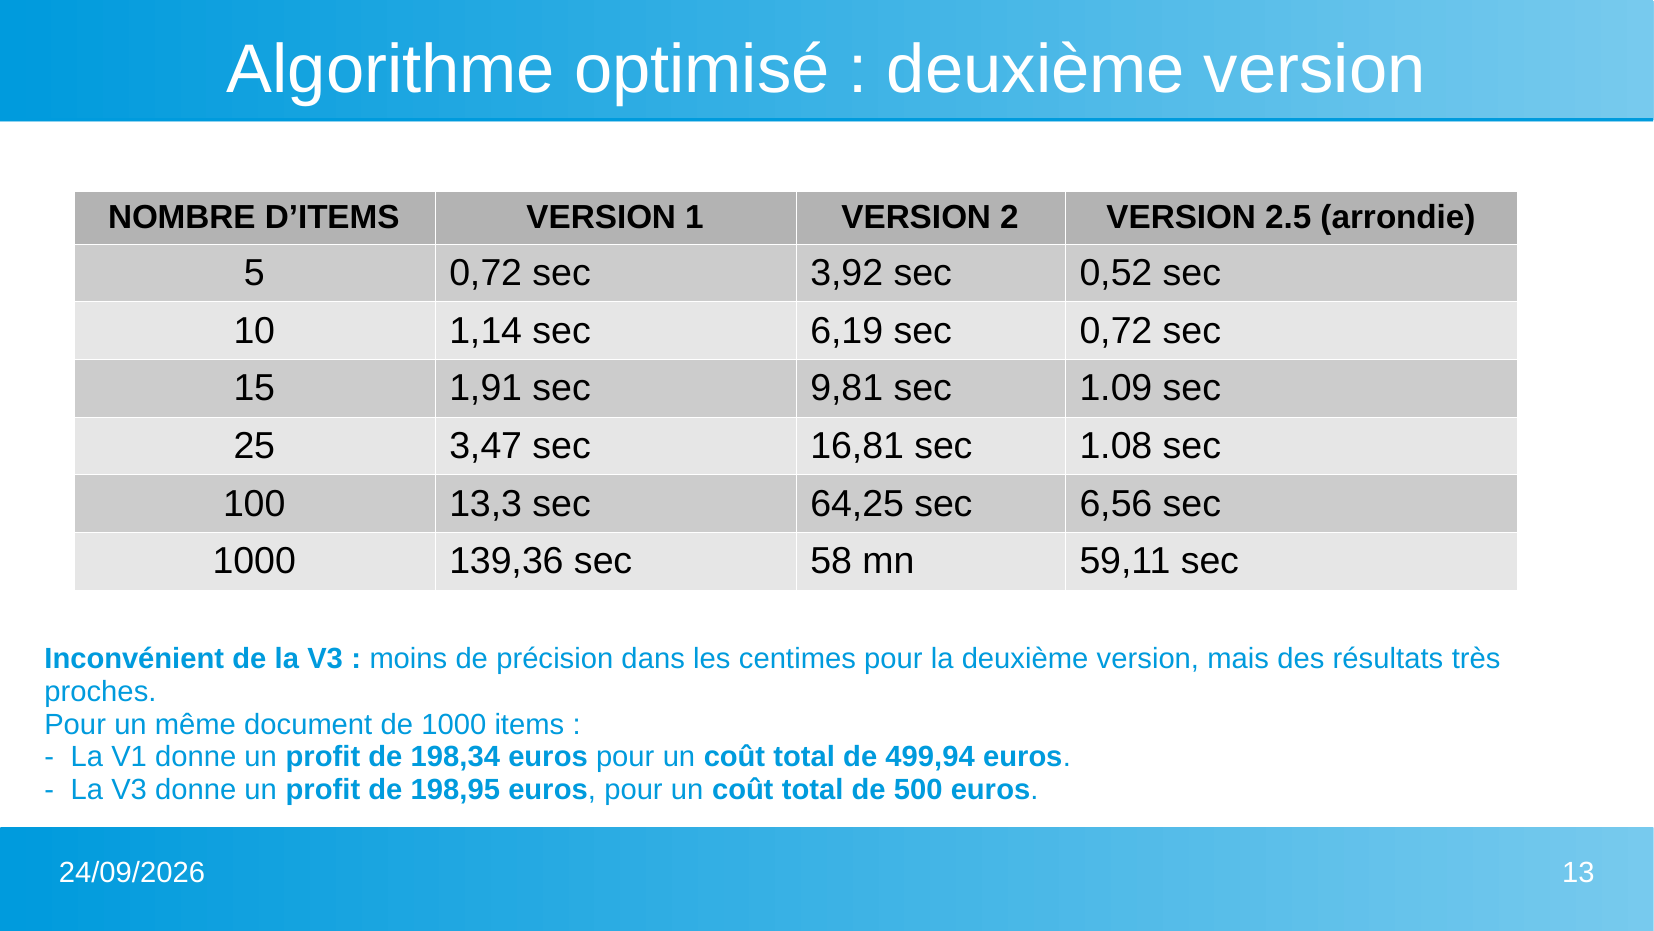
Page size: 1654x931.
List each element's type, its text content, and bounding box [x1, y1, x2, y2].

table_cell 25 [75, 418, 435, 474]
table_cell 16,81 sec [797, 418, 1065, 474]
table_header NOMBRE D’ITEMS [75, 192, 435, 244]
title Algorithme optimisé : deuxième version [59, 29, 1595, 108]
table_cell 0,72 sec [1066, 302, 1517, 359]
table_cell 100 [75, 475, 435, 532]
table_cell 58 mn [797, 533, 1065, 590]
table_cell 3,47 sec [436, 418, 796, 474]
table_cell 15 [75, 360, 435, 417]
text_box Inconvénient de la V3 : moins de précision dans les centimes pour la deuxième version, mais des résultats très proches. Pour un même document de 1000 items : - La V1 donne un profit de 198,34 euros pour un coût total de 499,94 euros. - La V3 donne un profit de 198,95 euros, pour un coût total de 500 euros. [29, 634, 1595, 931]
table_cell 10 [75, 302, 435, 359]
table_cell 64,25 sec [797, 475, 1065, 532]
table_header VERSION 2 [797, 192, 1065, 244]
table_cell 6,19 sec [797, 302, 1065, 359]
table_cell 1.09 sec [1066, 360, 1517, 417]
table_cell 5 [75, 245, 435, 301]
table_cell 59,11 sec [1066, 533, 1517, 590]
table_header VERSION 2.5 (arrondie) [1066, 192, 1517, 244]
table_header VERSION 1 [436, 192, 796, 244]
table_cell 9,81 sec [797, 360, 1065, 417]
table_cell 1,14 sec [436, 302, 796, 359]
table_cell 0,72 sec [436, 245, 796, 301]
table_cell 139,36 sec [436, 533, 796, 590]
table_cell 1,91 sec [436, 360, 796, 417]
table_cell 3,92 sec [797, 245, 1065, 301]
table_cell 1000 [75, 533, 435, 590]
table_cell 1.08 sec [1066, 418, 1517, 474]
table_cell 6,56 sec [1066, 475, 1517, 532]
table_cell 0,52 sec [1066, 245, 1517, 301]
table_cell 13,3 sec [436, 475, 796, 532]
